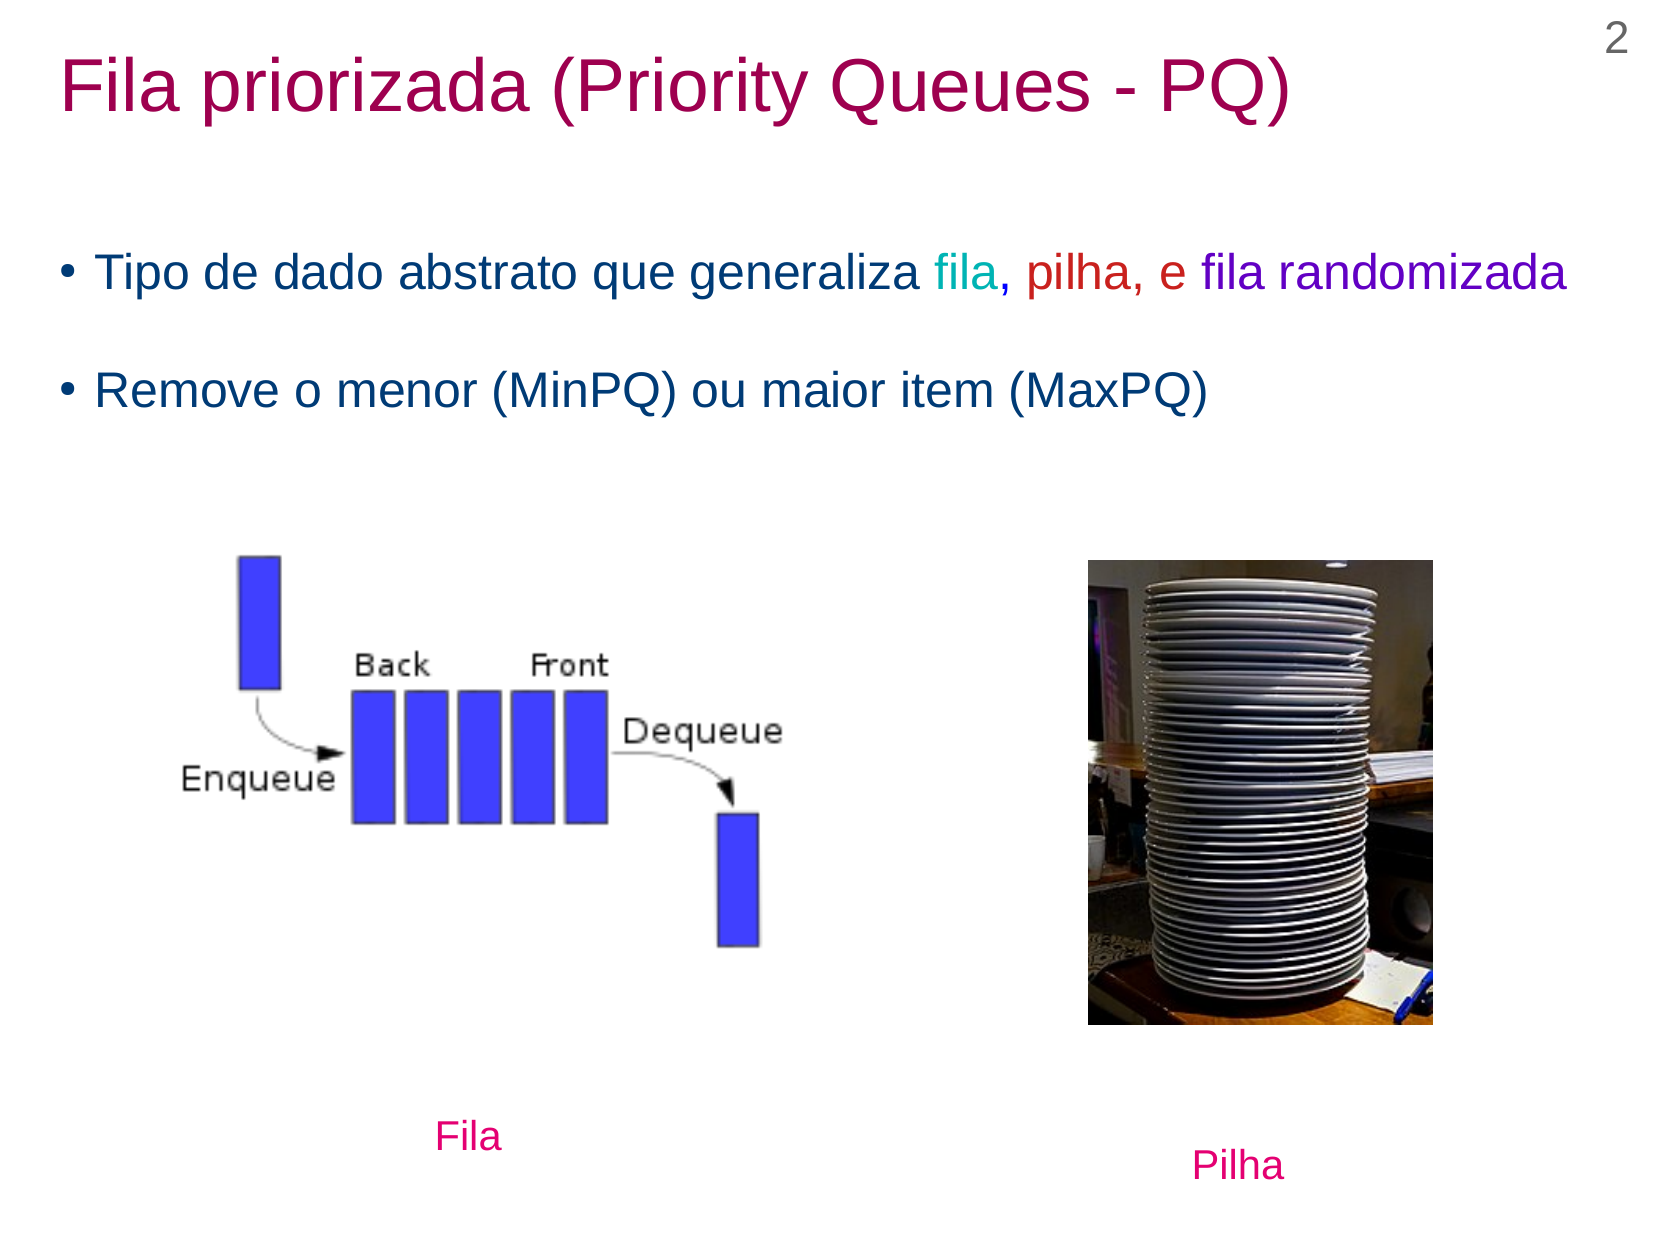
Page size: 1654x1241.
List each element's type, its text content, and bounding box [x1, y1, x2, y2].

text_box Pilha [1176, 1127, 1300, 1196]
list Tipo de dado abstrato que generaliza fila, pilha, e fila randomizada Remove o menor (MinPQ) ou maior item (MaxPQ) [59, 236, 1595, 1211]
picture [173, 551, 788, 954]
text_box Fila [419, 1098, 517, 1167]
title Fila priorizada (Priority Queues - PQ) [59, 29, 1595, 148]
picture [1088, 560, 1433, 1025]
